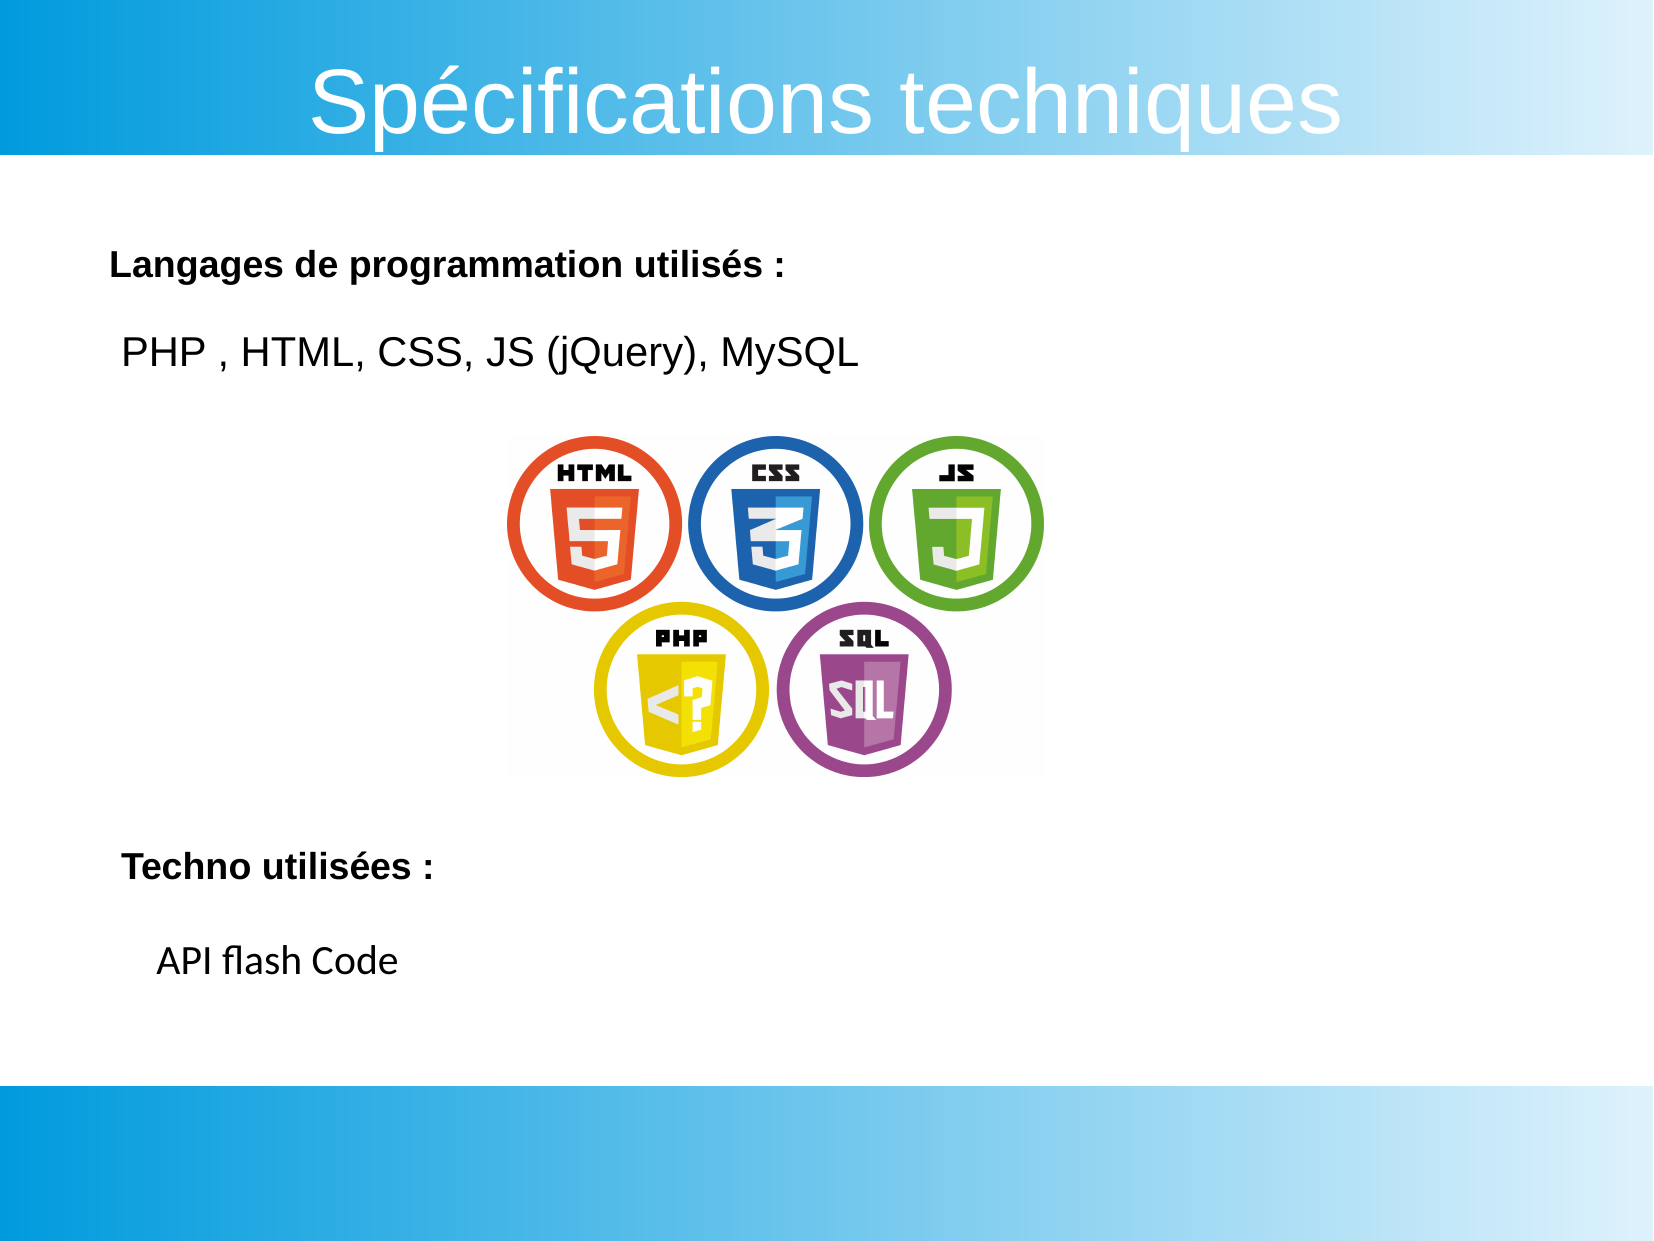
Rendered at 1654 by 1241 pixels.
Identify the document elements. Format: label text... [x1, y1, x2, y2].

text_box API flash Code [141, 932, 1193, 993]
text_box Techno utilisées : [106, 838, 615, 896]
picture [507, 436, 1044, 777]
text_box Langages de programmation utilisés : [94, 236, 1016, 319]
text_box PHP , HTML, CSS, JS (jQuery), MySQL [106, 321, 957, 429]
title Spécifications techniques [82, 49, 1571, 155]
